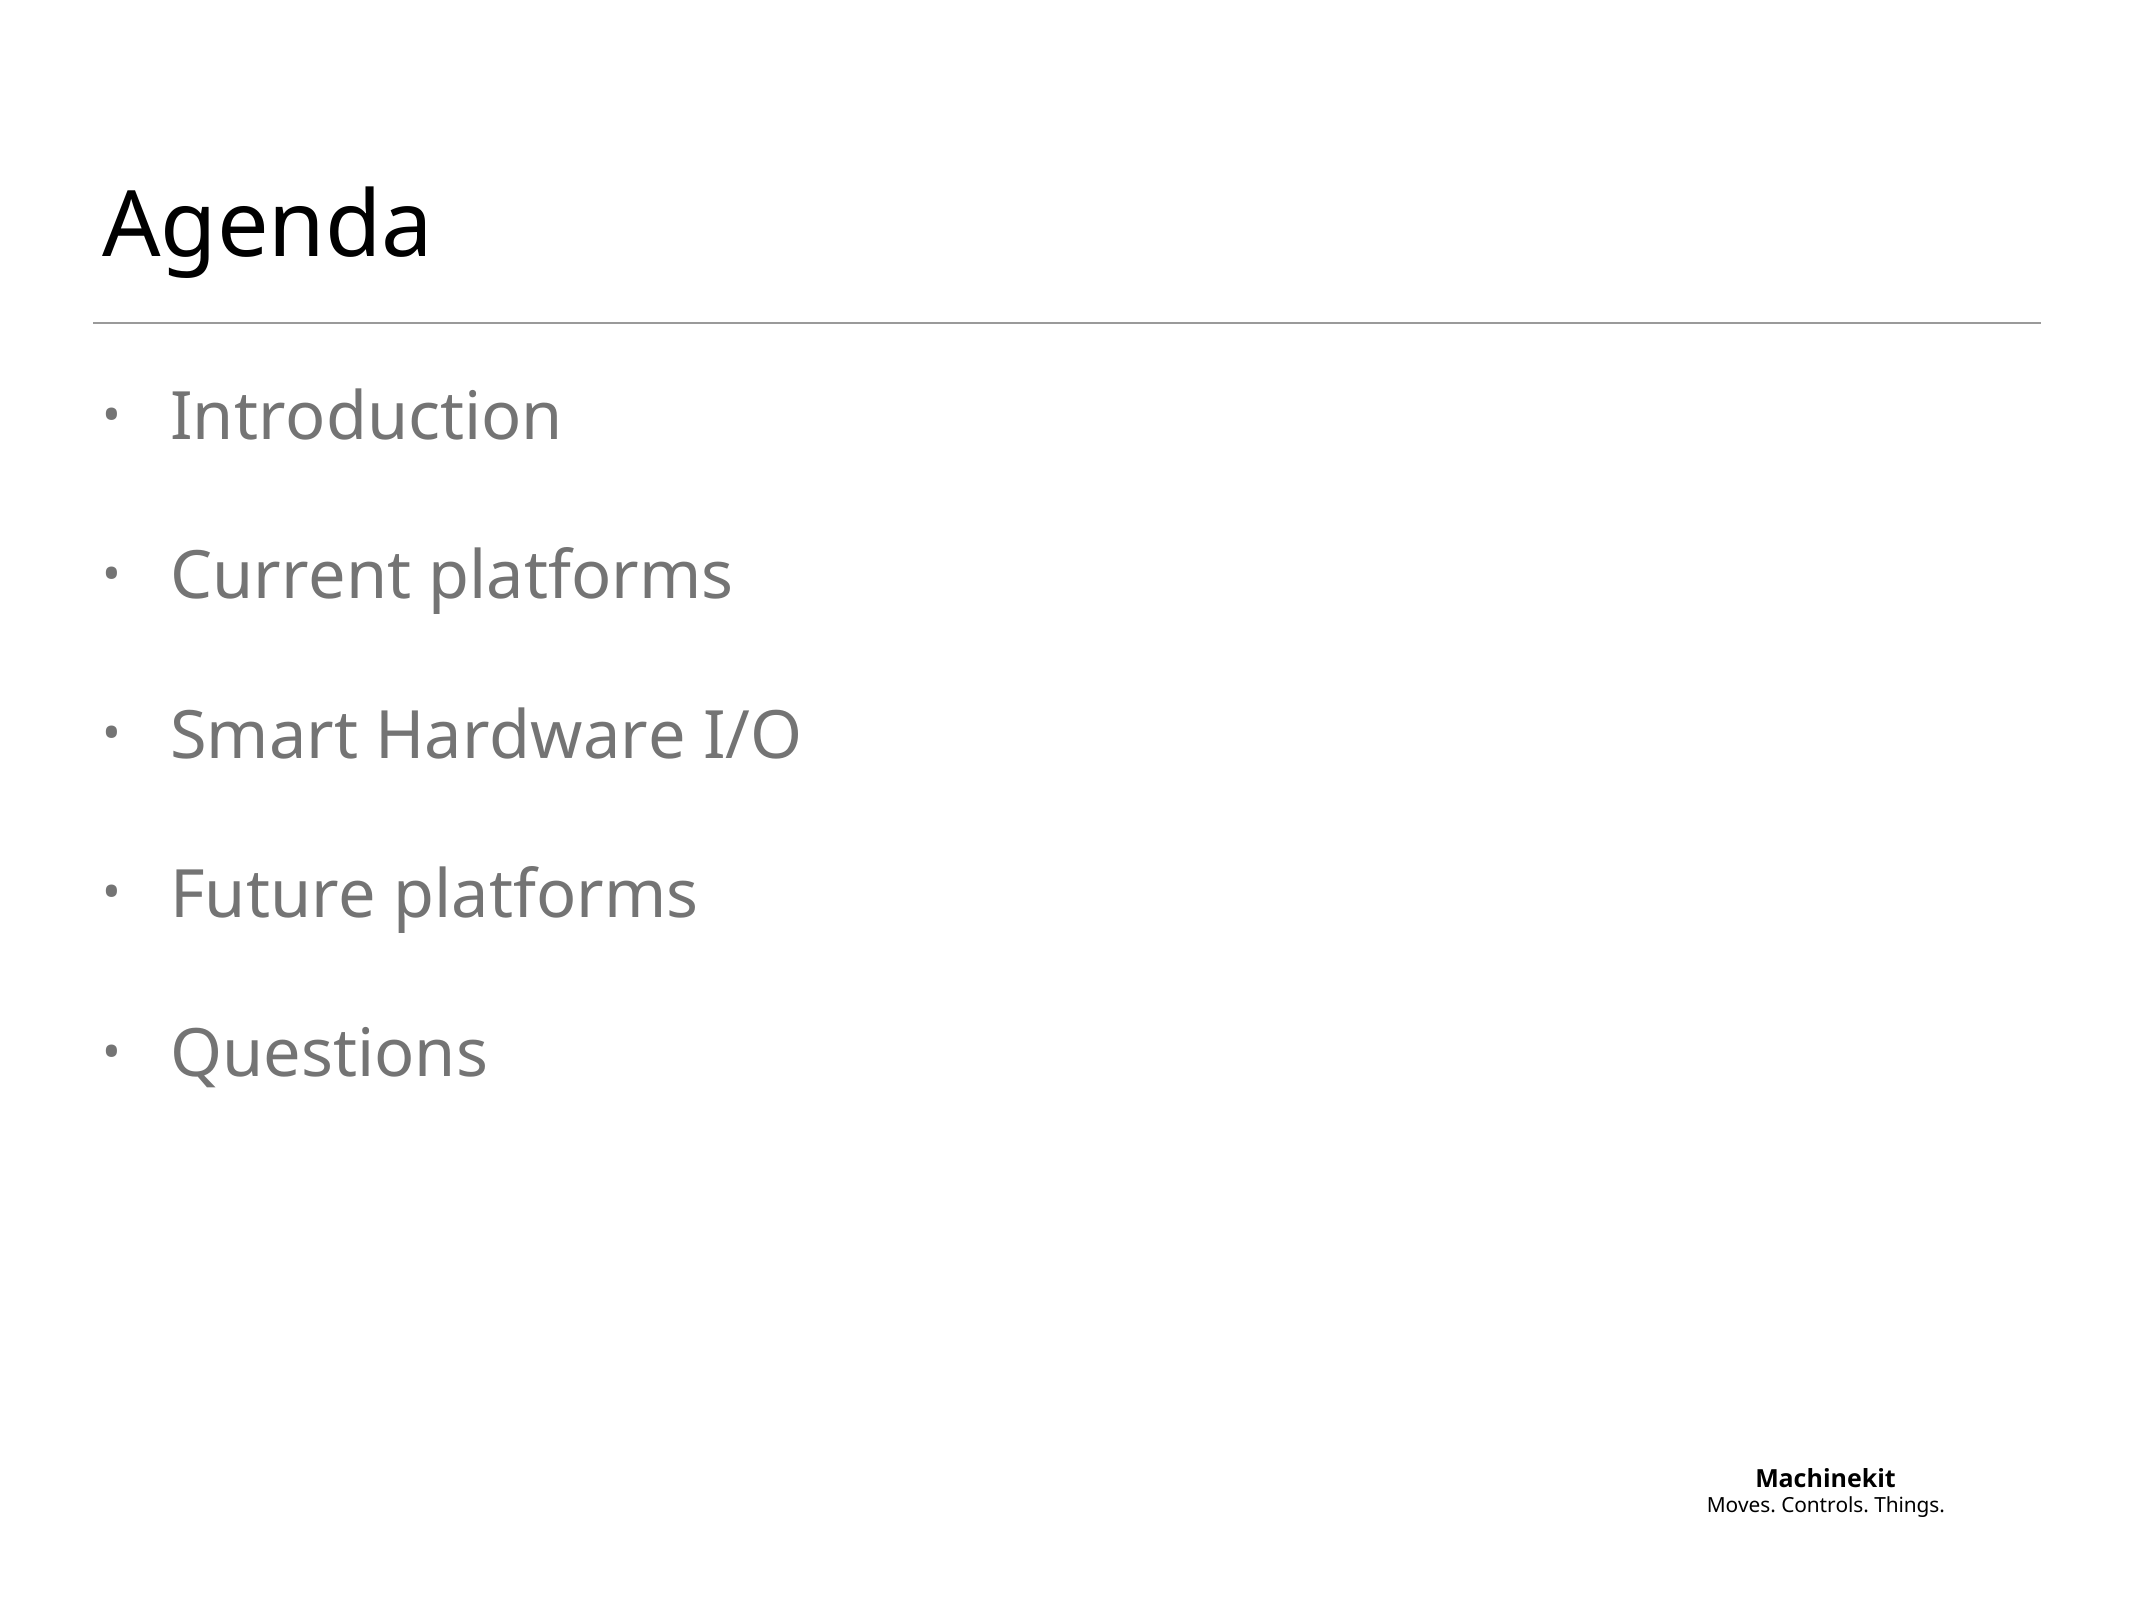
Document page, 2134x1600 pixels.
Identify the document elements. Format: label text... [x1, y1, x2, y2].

list Introduction Current platforms Smart Hardware I/O Future platforms Questions [93, 364, 2040, 1459]
title Agenda [93, 54, 2040, 284]
